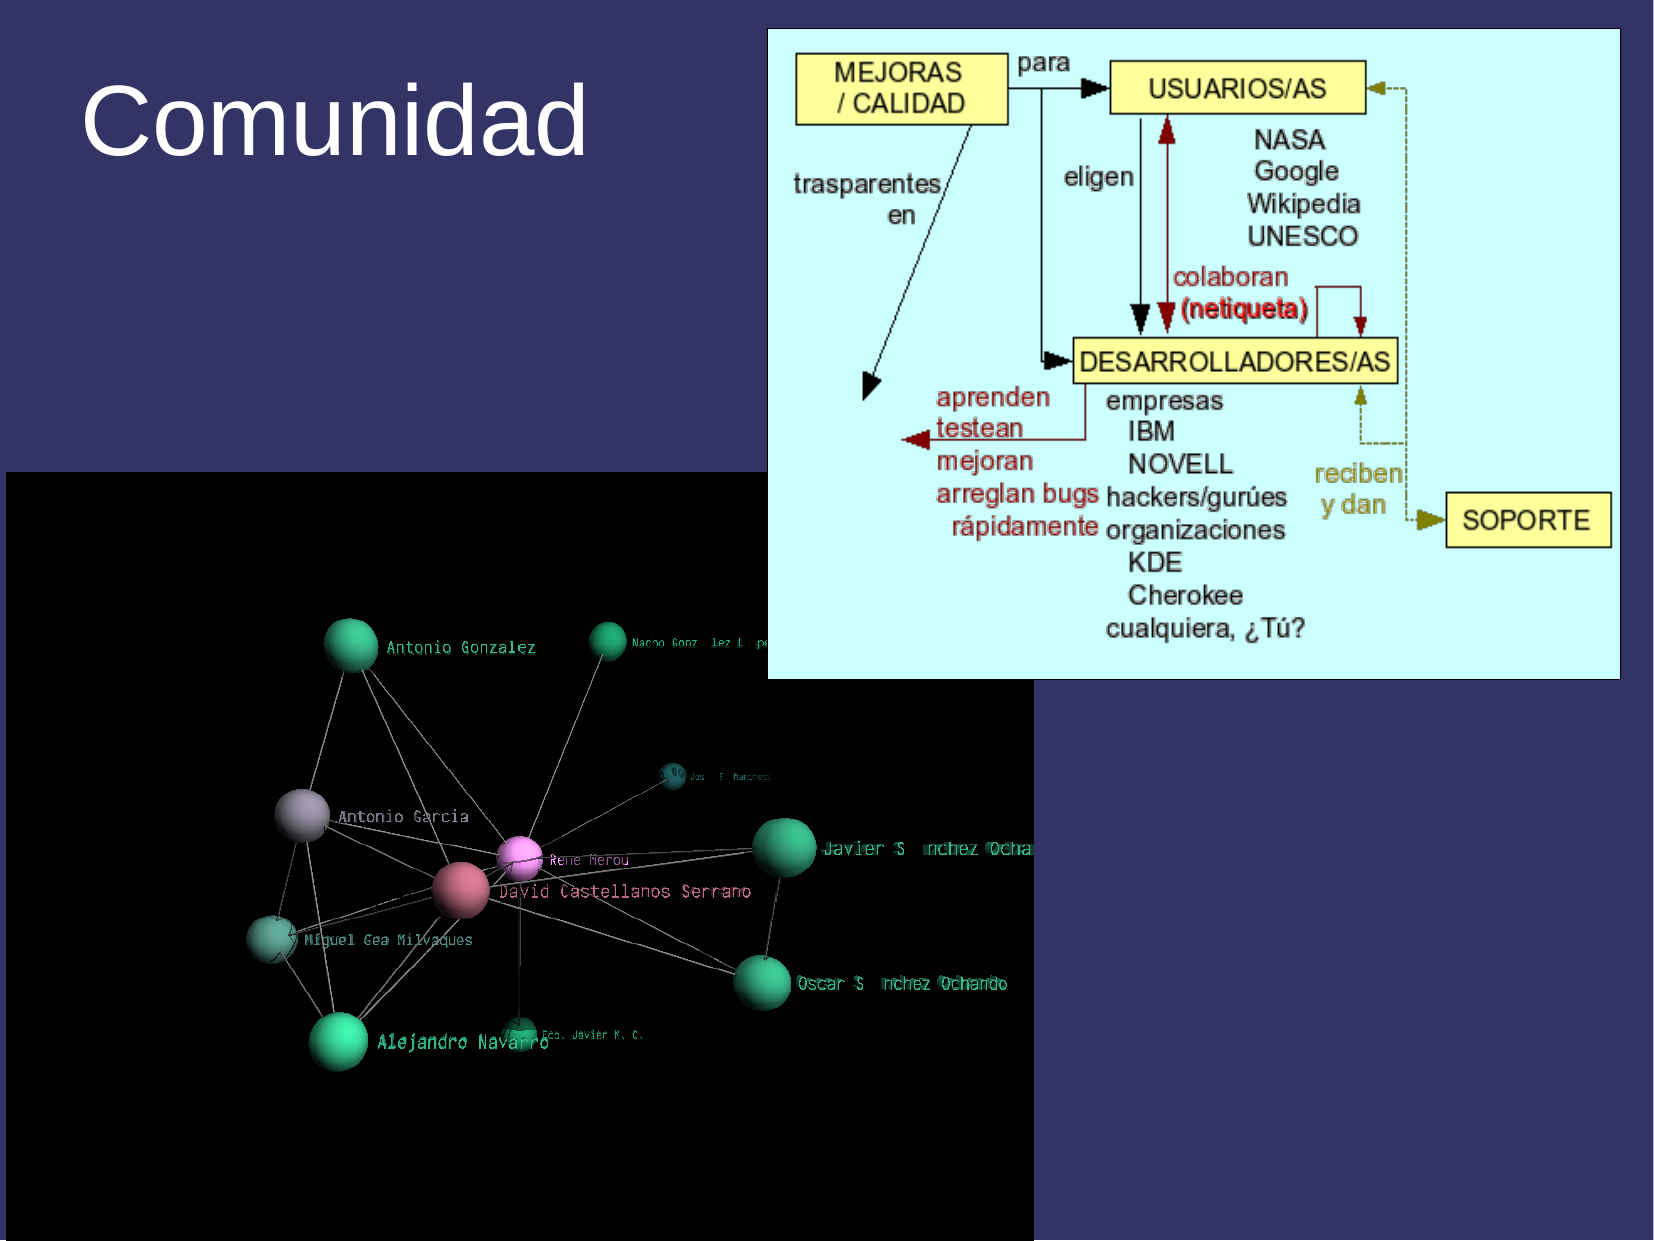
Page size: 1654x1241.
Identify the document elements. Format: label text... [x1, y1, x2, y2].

picture [6, 472, 1034, 1241]
text_box [767, 28, 1621, 680]
picture [779, 35, 1614, 656]
text_box Comunidad [79, 64, 779, 182]
